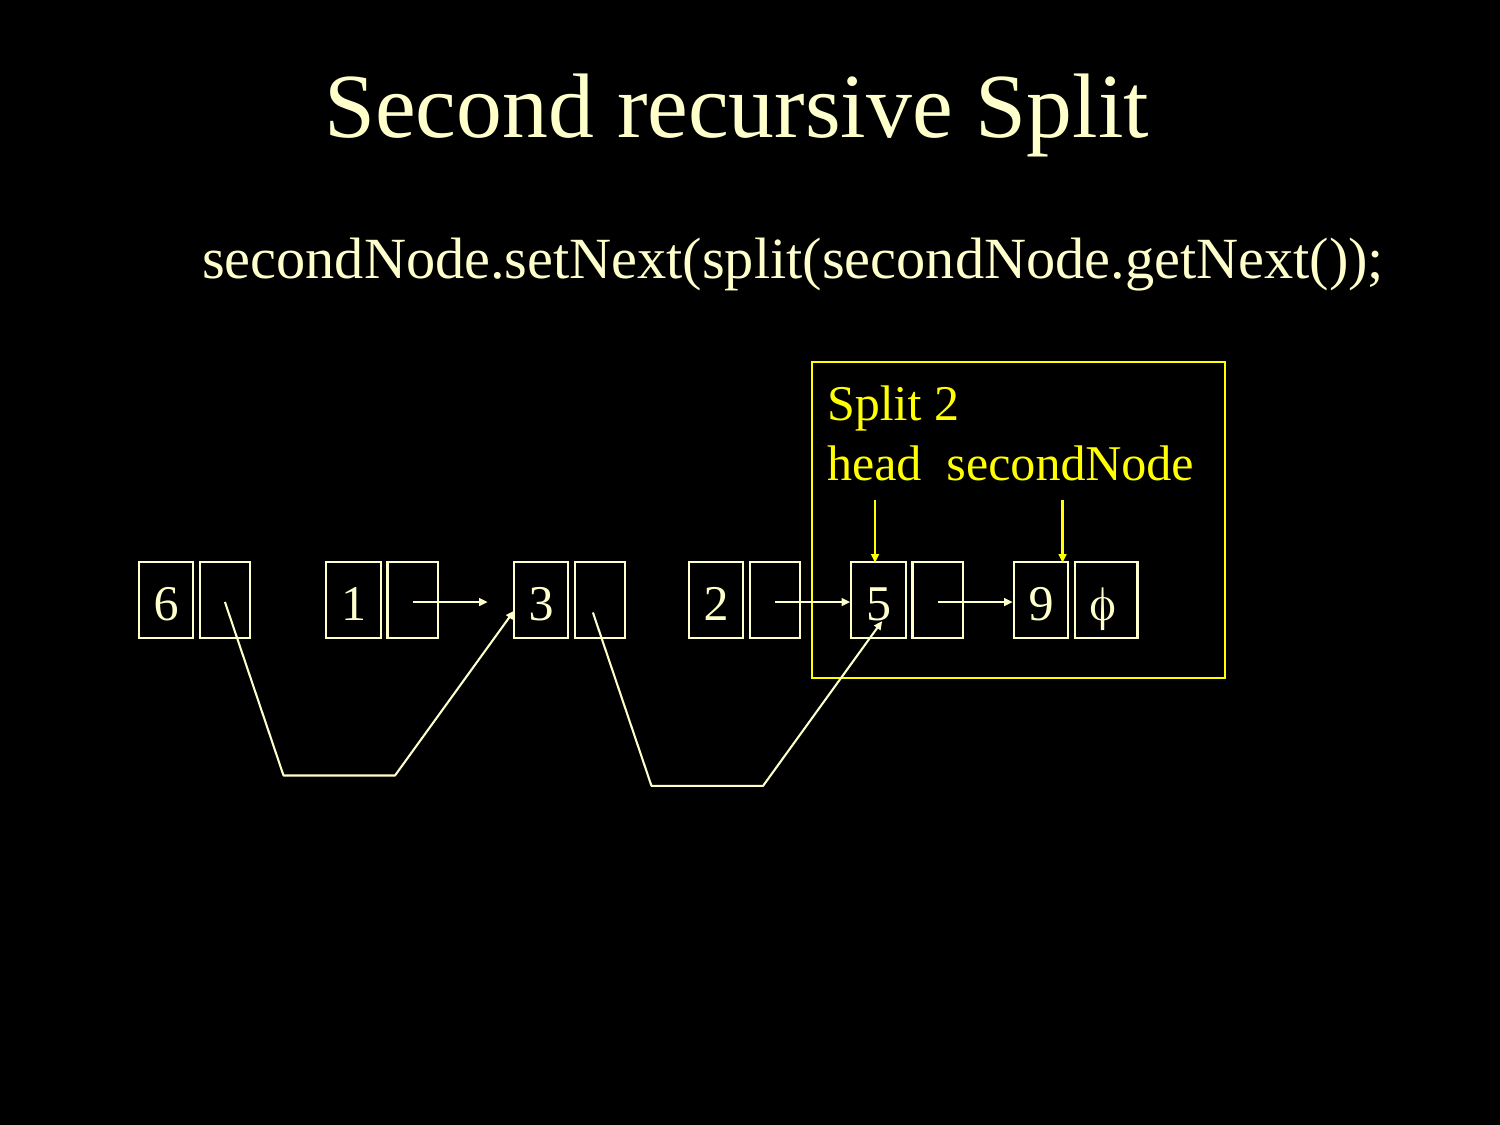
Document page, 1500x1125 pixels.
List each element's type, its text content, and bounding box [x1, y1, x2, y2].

text_box 9 [1013, 562, 1069, 638]
title Second recursive Split [8, 47, 1467, 165]
text_box Split 2 head secondNode [812, 362, 1225, 678]
text_box 2 [688, 562, 744, 638]
text_box 5 [851, 562, 906, 638]
text_box  [1074, 562, 1138, 638]
text_box 3 [513, 562, 569, 638]
text_box 6 [138, 562, 194, 638]
text_box 1 [326, 562, 381, 638]
text_box secondNode.setNext(split(secondNode.getNext()); [187, 212, 1414, 298]
